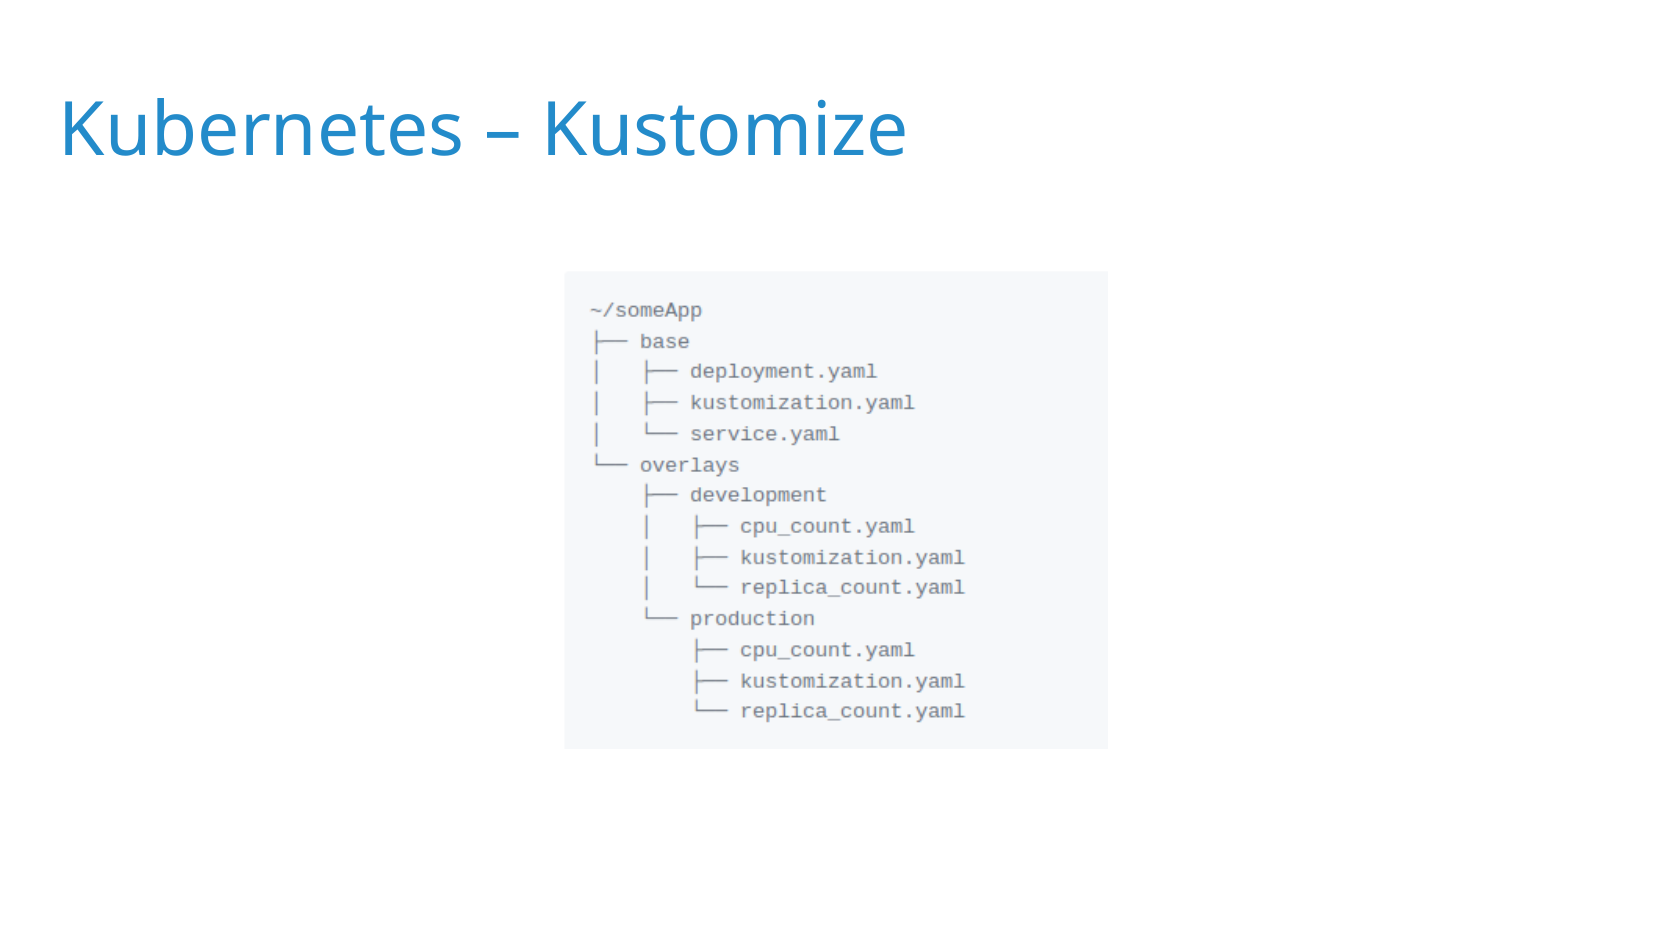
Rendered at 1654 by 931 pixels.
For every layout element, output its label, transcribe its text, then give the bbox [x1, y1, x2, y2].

picture [557, 270, 1108, 749]
title Kubernetes – Kustomize [59, 59, 1595, 178]
